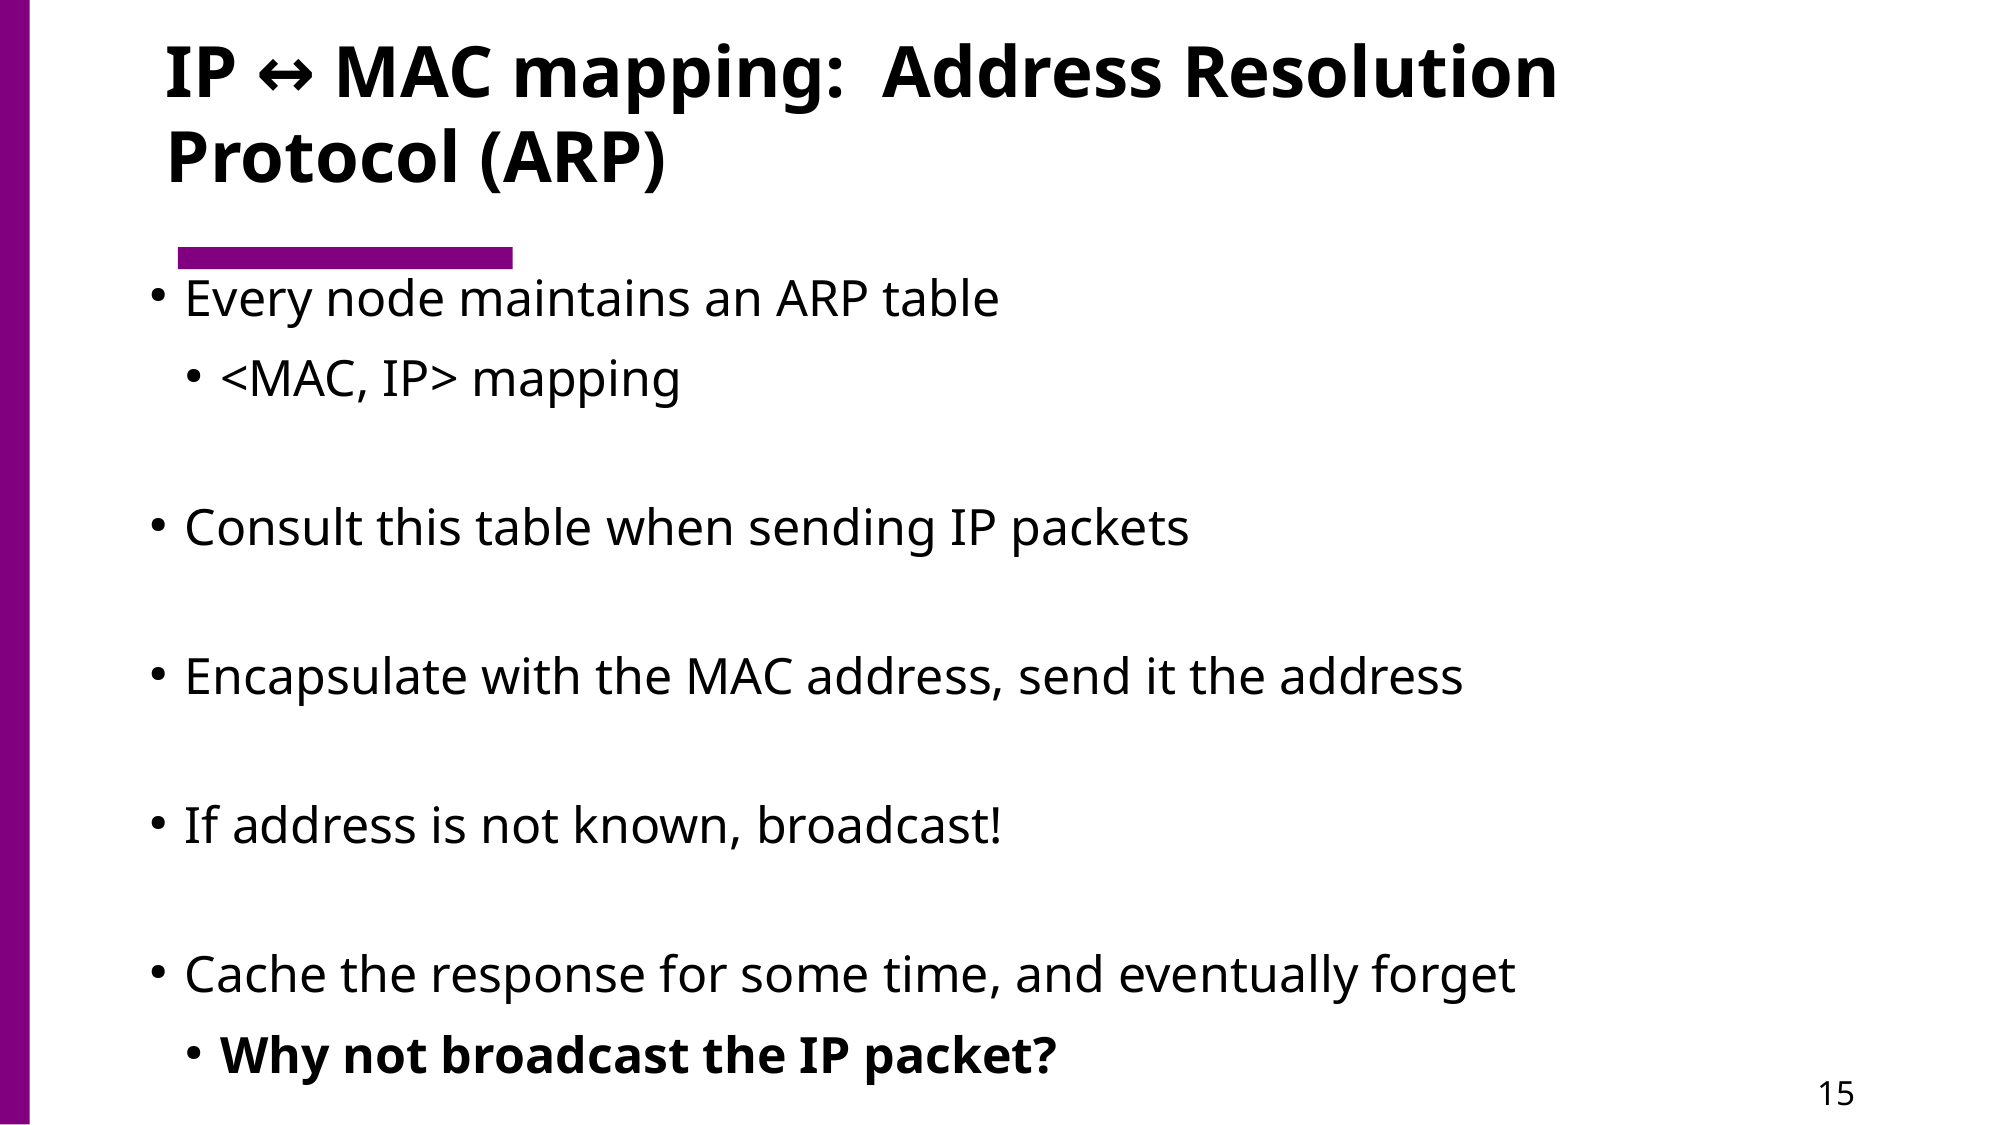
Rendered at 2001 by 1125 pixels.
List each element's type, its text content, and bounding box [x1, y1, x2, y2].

text_box IP ↔ MAC mapping: Address Resolution Protocol (ARP) [151, 0, 1849, 212]
text_box Every node maintains an ARP table <MAC, IP> mapping Consult this table when sending IP packets Encapsulate with the MAC address, send it the address If address is not known, broadcast! Cache the response for some time, and eventually forget Why not broadcast the IP packet? [63, 255, 1921, 1087]
